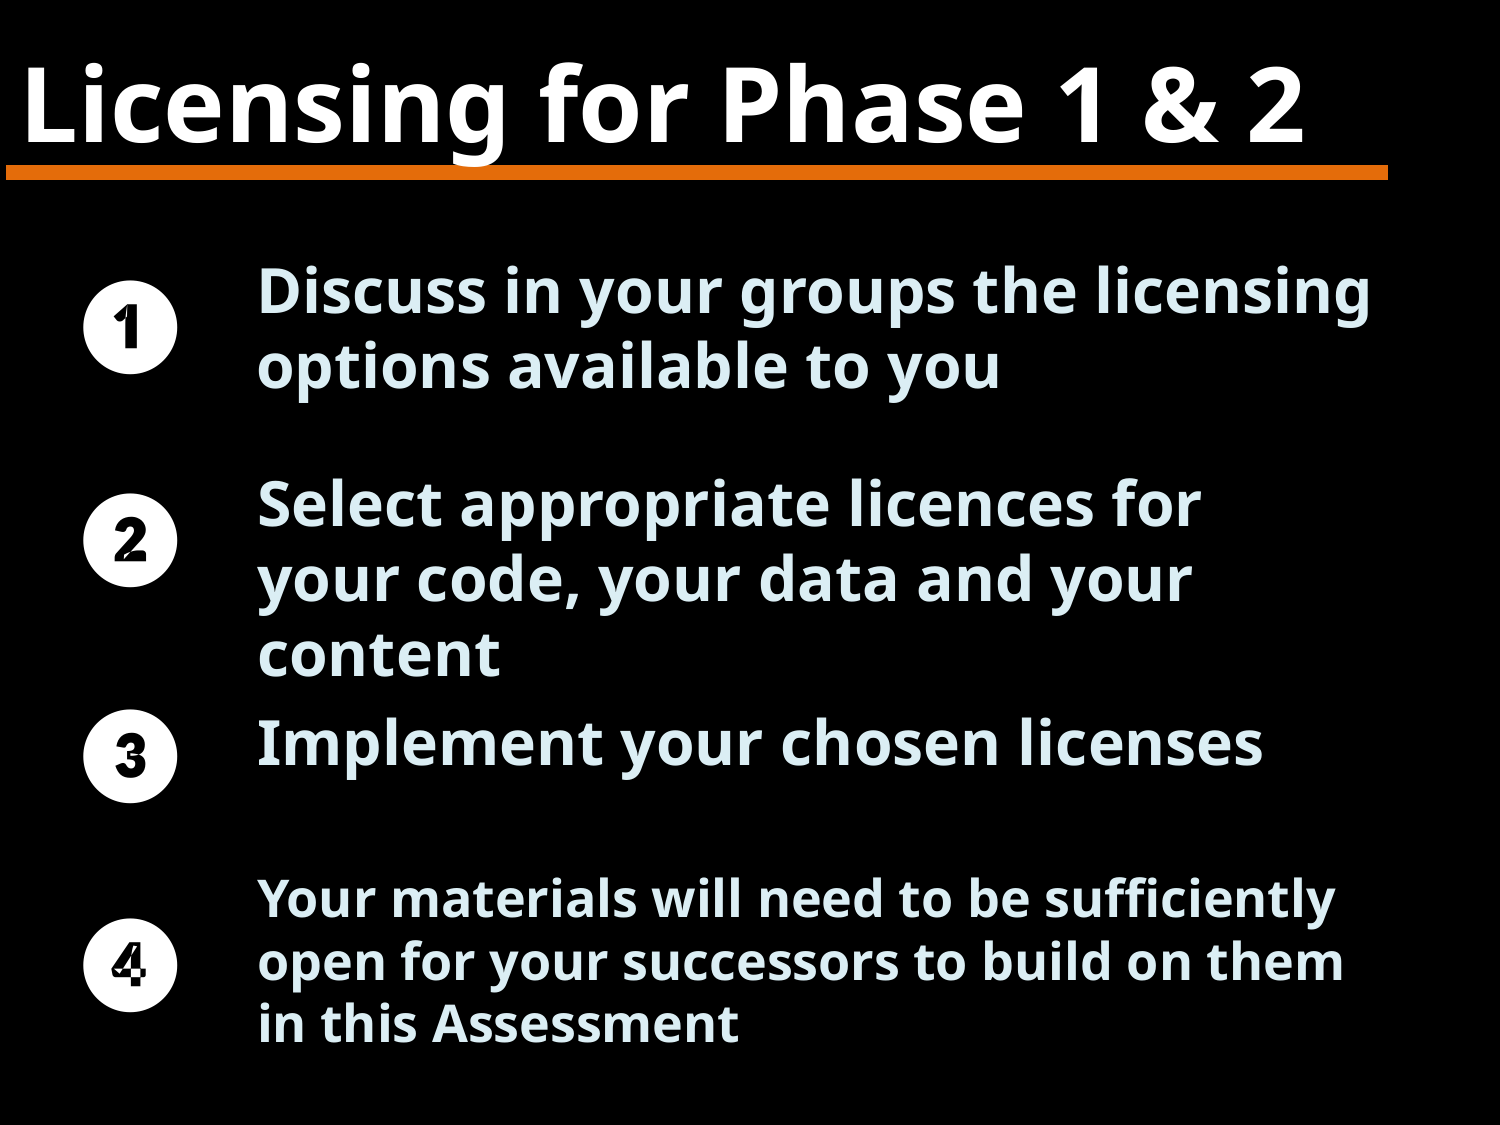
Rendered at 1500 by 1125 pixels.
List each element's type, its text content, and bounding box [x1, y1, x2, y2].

text_box Your materials will need to be sufficiently open for your successors to build on them in this Assessment [242, 857, 1388, 1063]
text_box ❶ [53, 255, 207, 385]
text_box ❸ [53, 683, 195, 858]
text_box Discuss in your groups the licensing options available to you [241, 243, 1459, 411]
text_box ❷ [53, 468, 184, 597]
text_box Implement your chosen licenses [242, 695, 1388, 787]
text_box Licensing for Phase 1 & 2 [4, 31, 1424, 173]
text_box ❹ [53, 893, 160, 1023]
text_box Select appropriate licences for your code, your data and your content [242, 456, 1377, 623]
